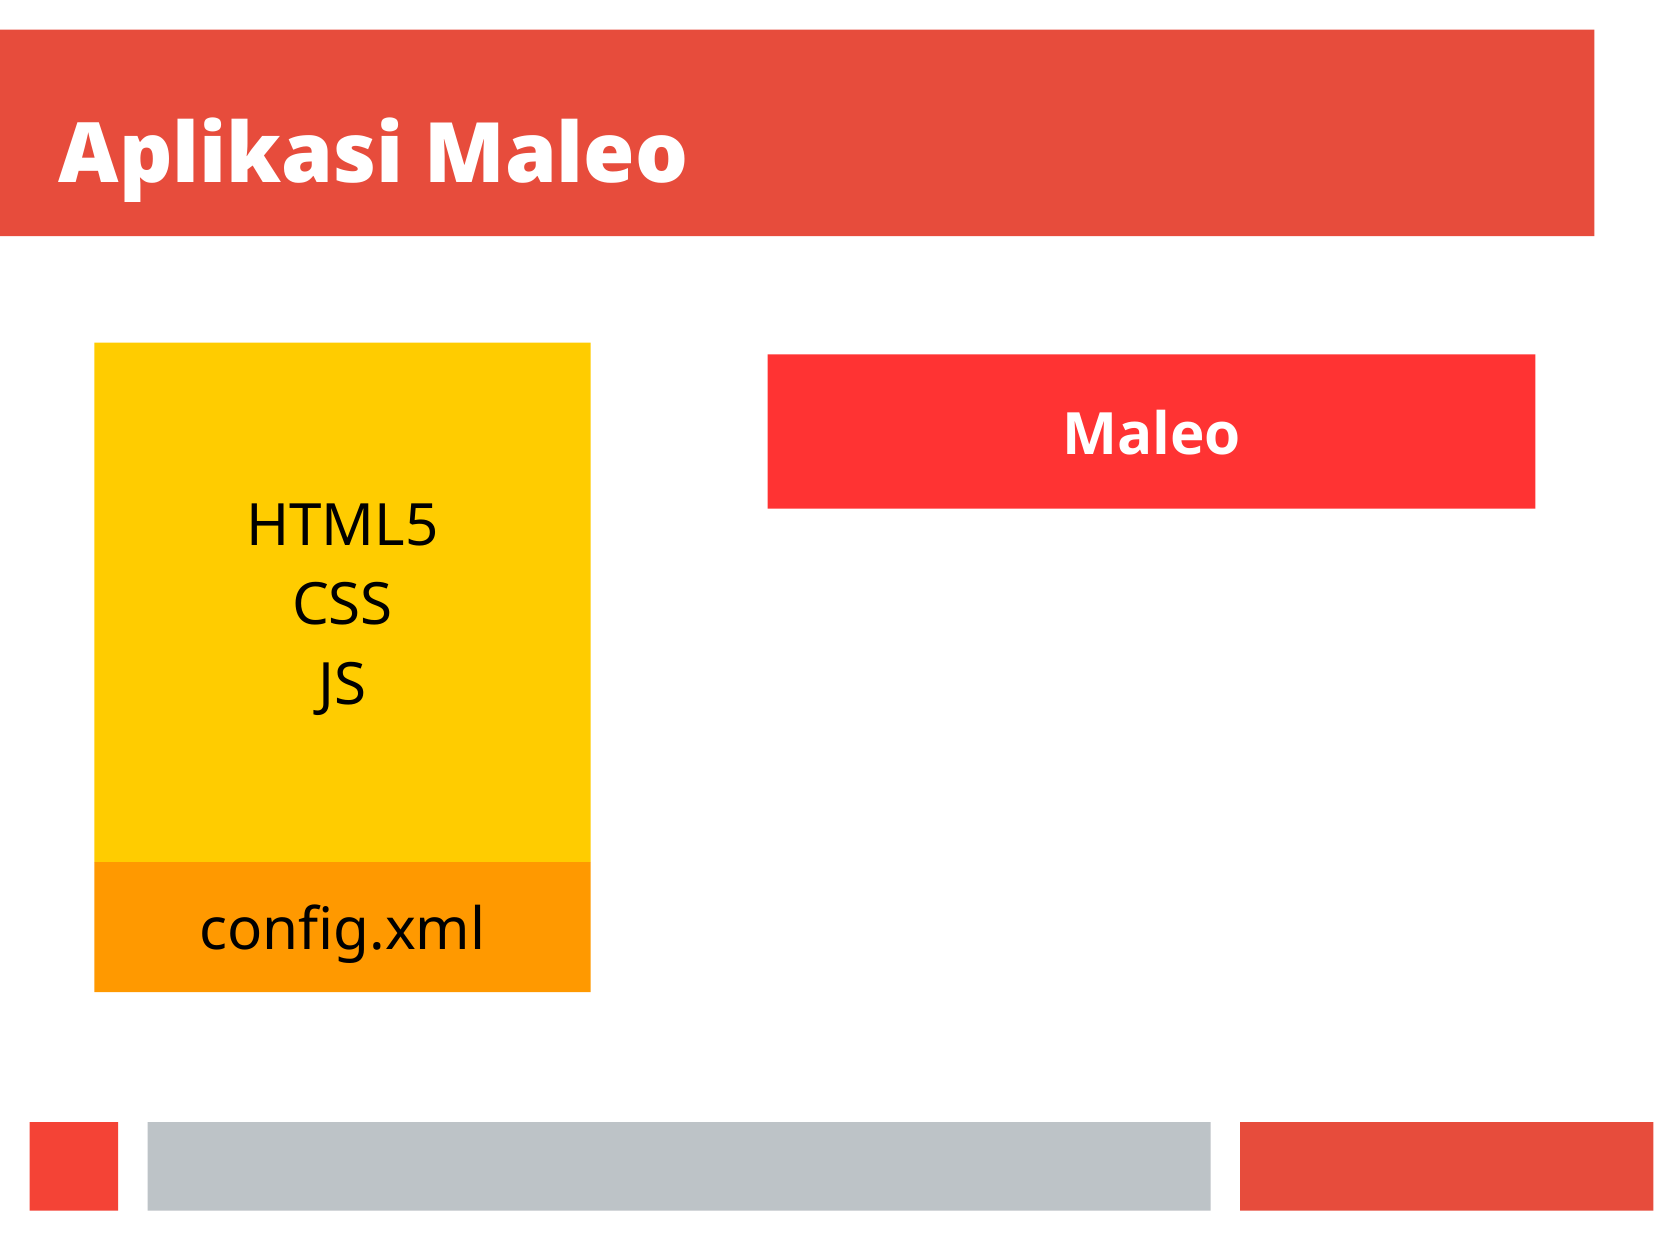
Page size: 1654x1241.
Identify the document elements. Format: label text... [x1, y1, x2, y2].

title Aplikasi Maleo [59, 59, 1595, 207]
text_box HTML5 CSS JS [94, 342, 591, 862]
text_box config.xml [94, 862, 591, 993]
text_box Maleo [767, 354, 1536, 509]
